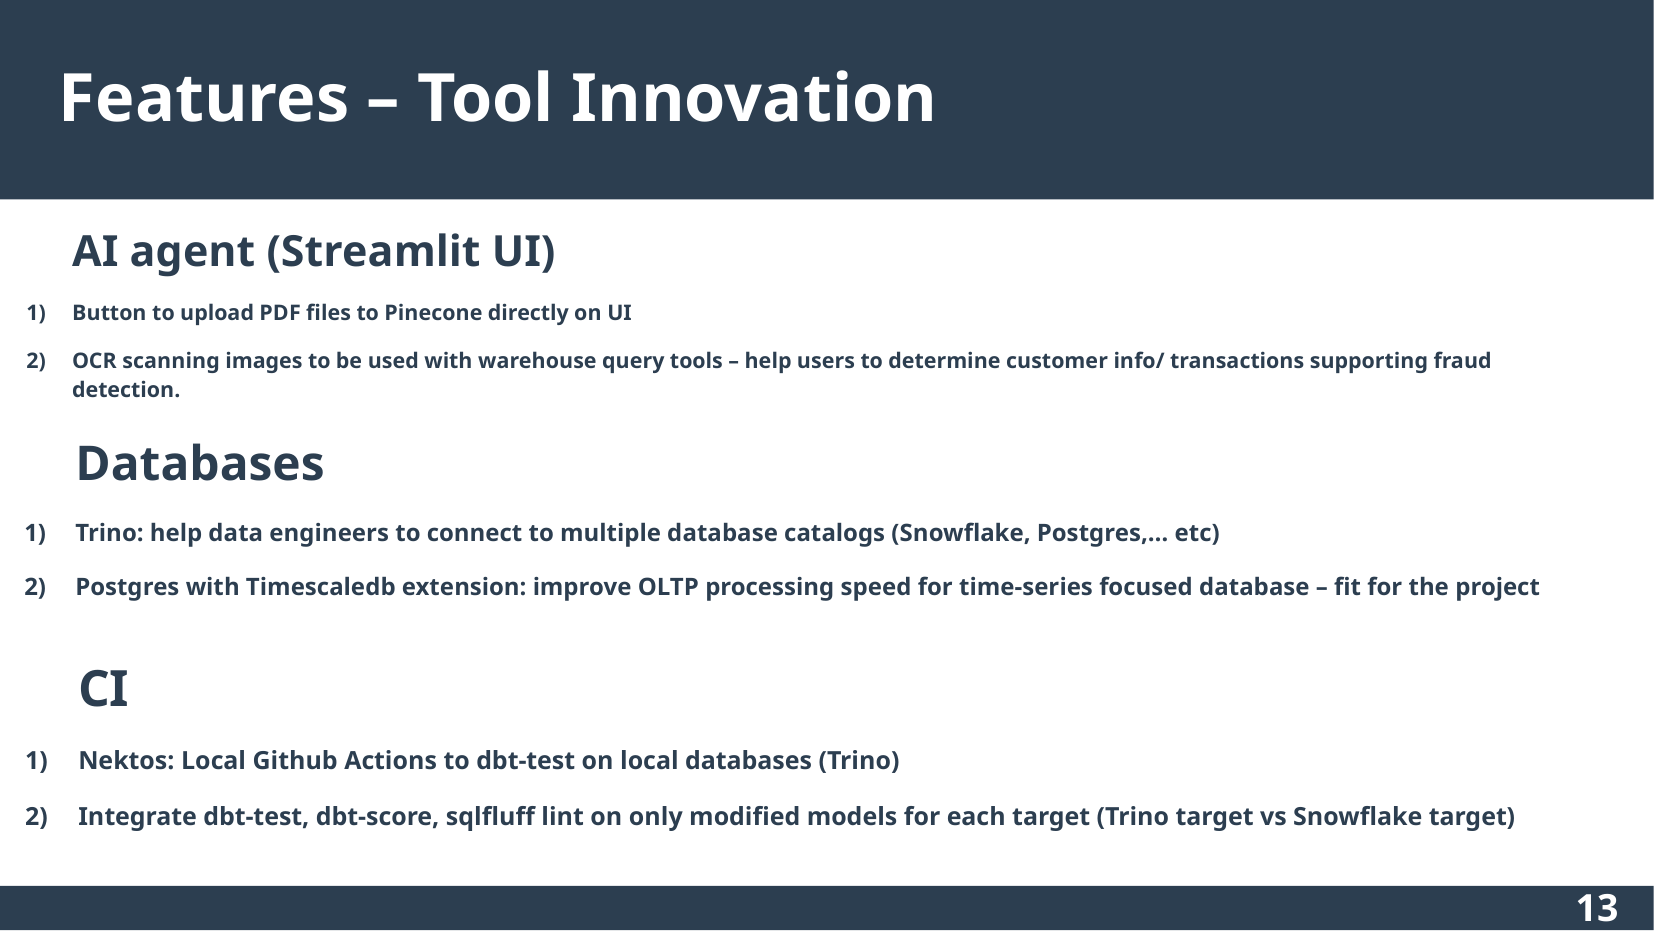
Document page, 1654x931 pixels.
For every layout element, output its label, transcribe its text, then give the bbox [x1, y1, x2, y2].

list CI Nektos: Local Github Actions to dbt-test on local databases (Trino) Integrate dbt-test, dbt-score, sqlfluff lint on only modified models for each target (Trino target vs Snowflake target) [7, 652, 1543, 839]
list Databases Trino: help data engineers to connect to multiple database catalogs (Snowflake, Postgres,… etc) Postgres with Timescaledb extension: improve OLTP processing speed for time-series focused database – fit for the project [7, 429, 1543, 616]
list AI agent (Streamlit UI) Button to upload PDF files to Pinecone directly on UI OCR scanning images to be used with warehouse query tools – help users to determine customer info/ transactions supporting fraud detection. [11, 219, 1547, 406]
title Features – Tool Innovation [59, 37, 1595, 155]
